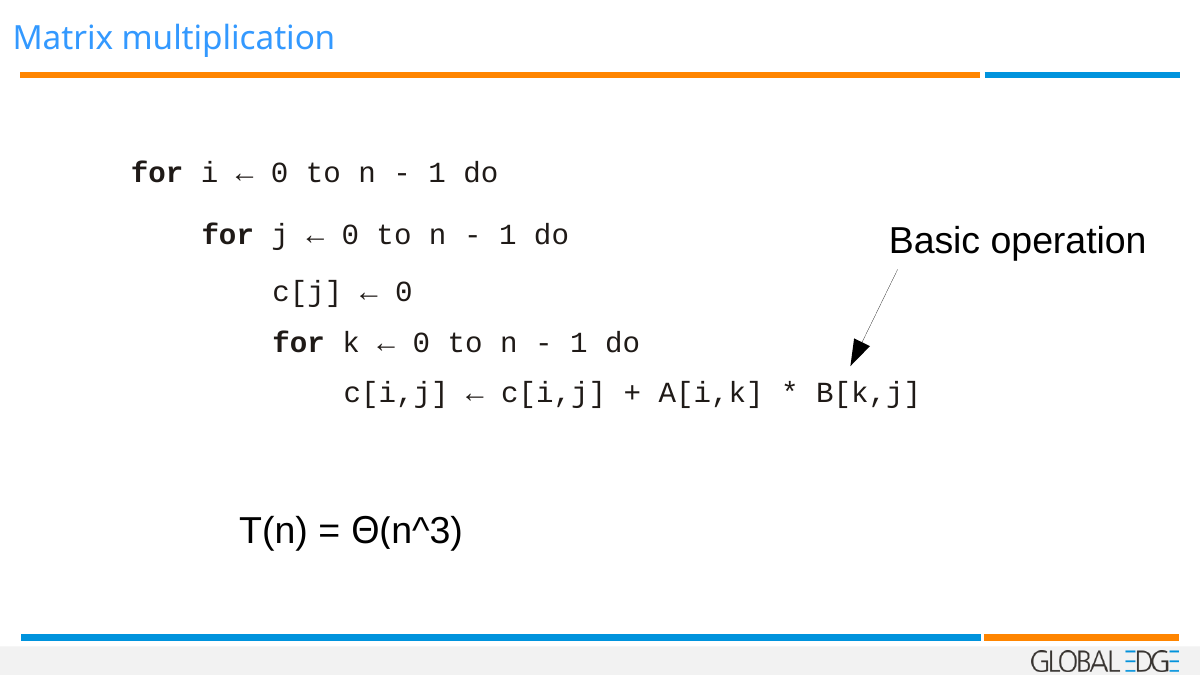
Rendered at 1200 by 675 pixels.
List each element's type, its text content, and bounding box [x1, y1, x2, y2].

text_box T(n) = Θ(n^3) [224, 496, 638, 555]
picture [1031, 650, 1179, 672]
text_box Basic operation [874, 212, 1170, 270]
list for i ← 0 to n - 1 do for j ← 0 to n - 1 do c[j] ← 0 for k ← 0 to n - 1 do c[i,j] ← c[i,j] + A[i,k] * B[k,j] [60, 157, 1140, 550]
title Matrix multiplication [12, 9, 1088, 63]
